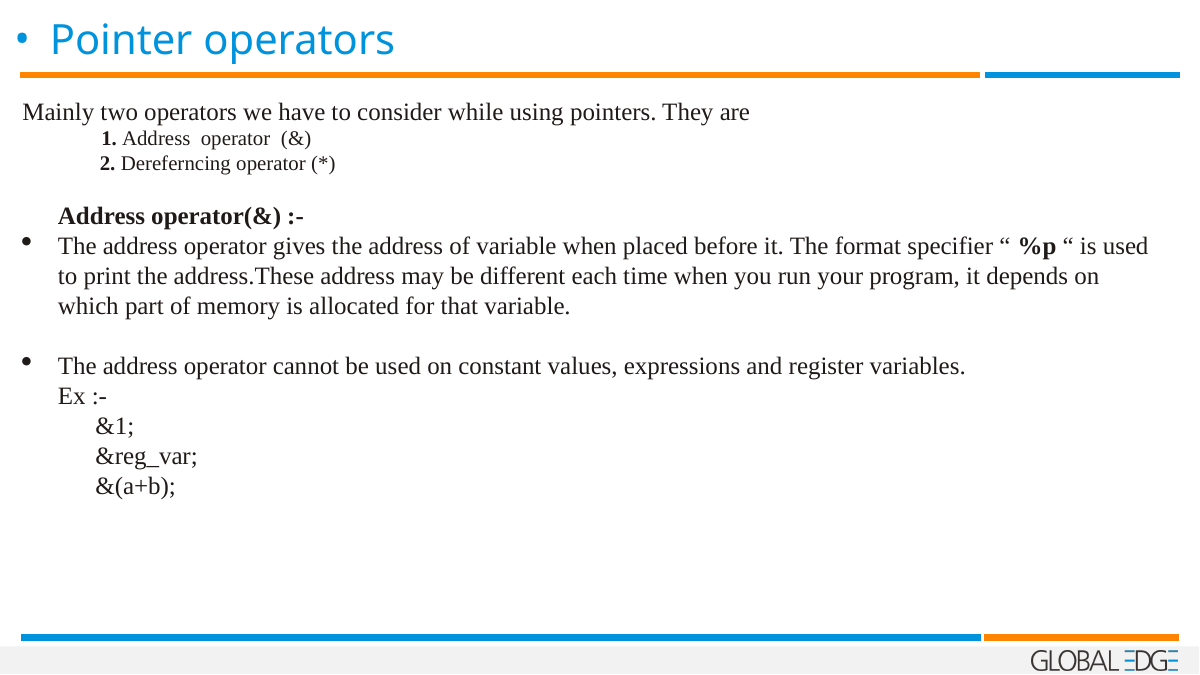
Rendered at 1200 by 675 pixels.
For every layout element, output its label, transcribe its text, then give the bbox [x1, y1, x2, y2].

picture [1031, 650, 1178, 671]
text_box Pointer operators [3, 11, 1078, 64]
text_box Mainly two operators we have to consider while using pointers. They are 1. Address operator (&) 2. Dereferncing operator (*) Address operator(&) :- The address operator gives the address of variable when placed before it. The format specifier “ %p “ is used to print the address.These address may be different each time when you run your program, it depends on which part of memory is allocated for that variable. The address operator cannot be used on constant values, expressions and register variables. Ex :- &1; &reg_var; &(a+b); [11, 89, 1169, 629]
